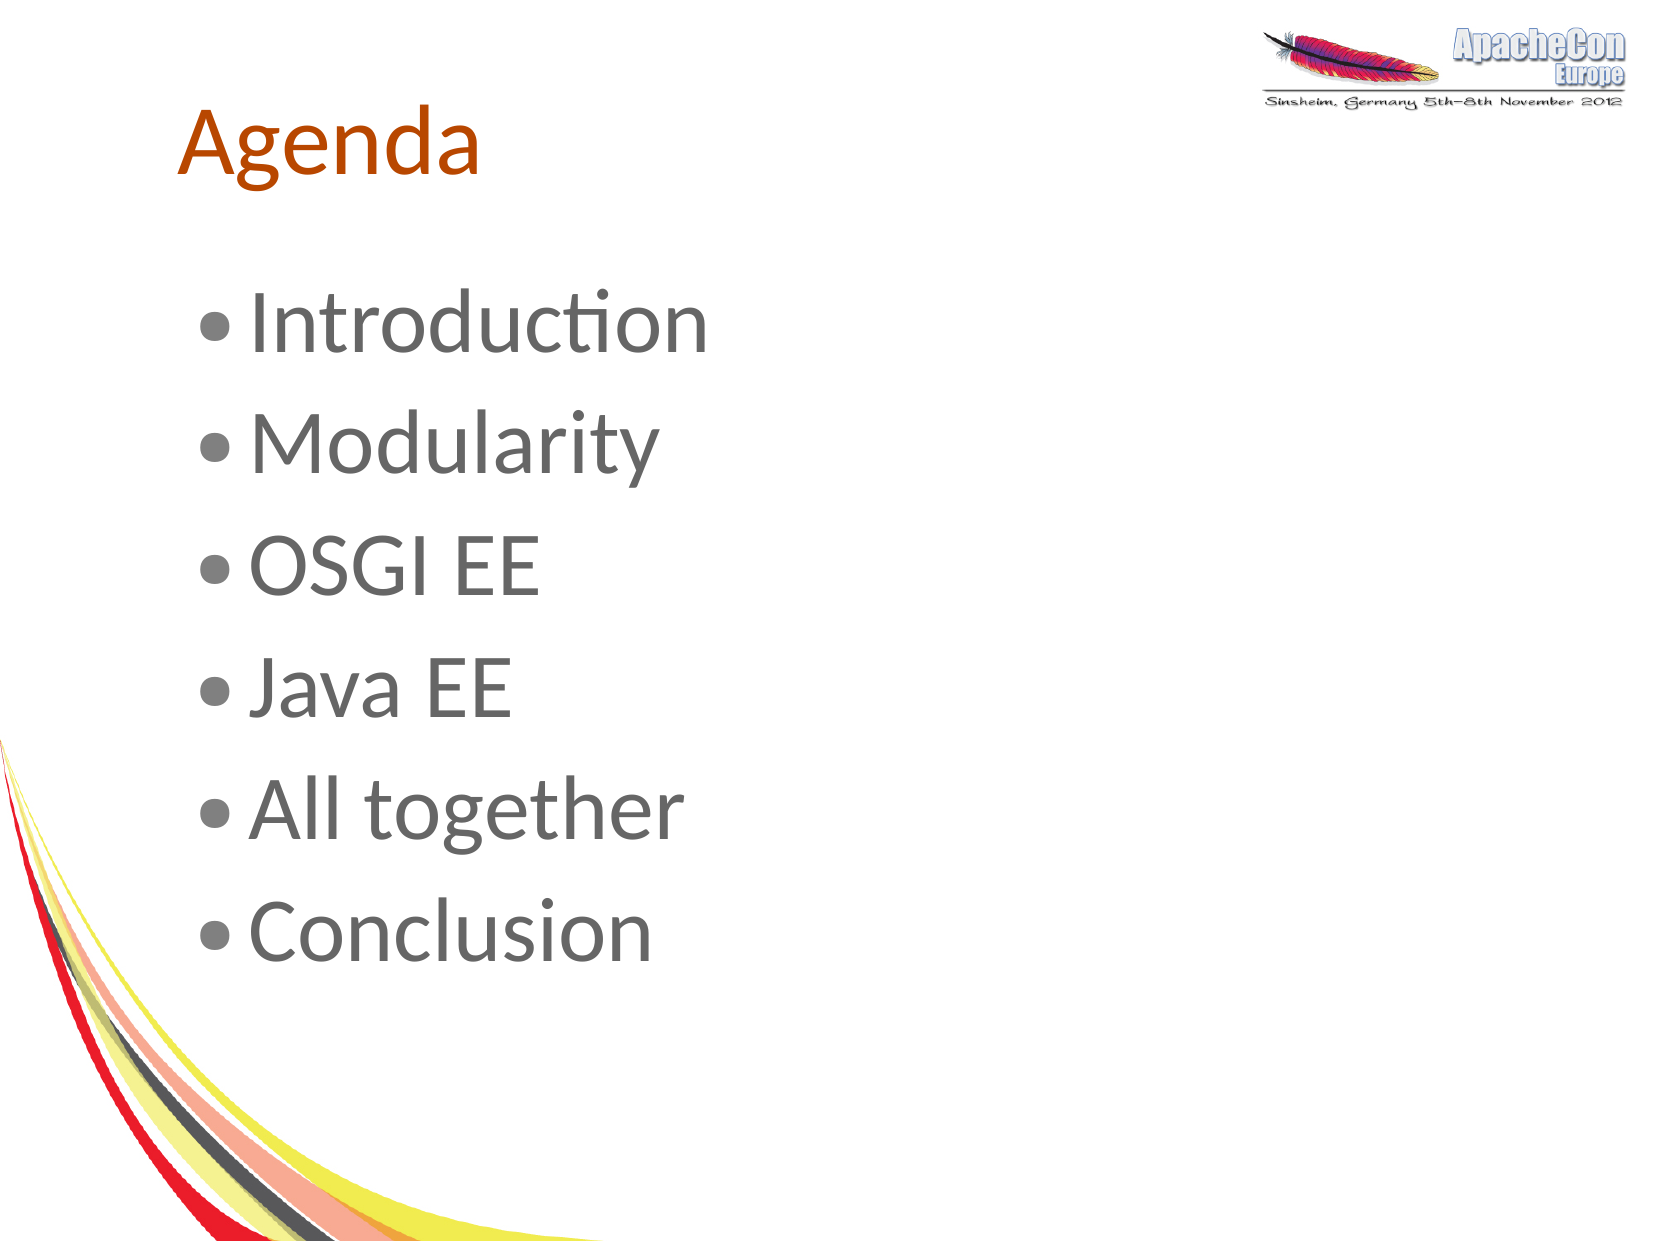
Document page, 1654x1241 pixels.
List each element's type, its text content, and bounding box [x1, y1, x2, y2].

picture [0, 0, 1654, 1241]
list Introduction Modularity OSGI EE Java EE All together Conclusion [177, 283, 1536, 1104]
title Agenda [177, 88, 1536, 211]
